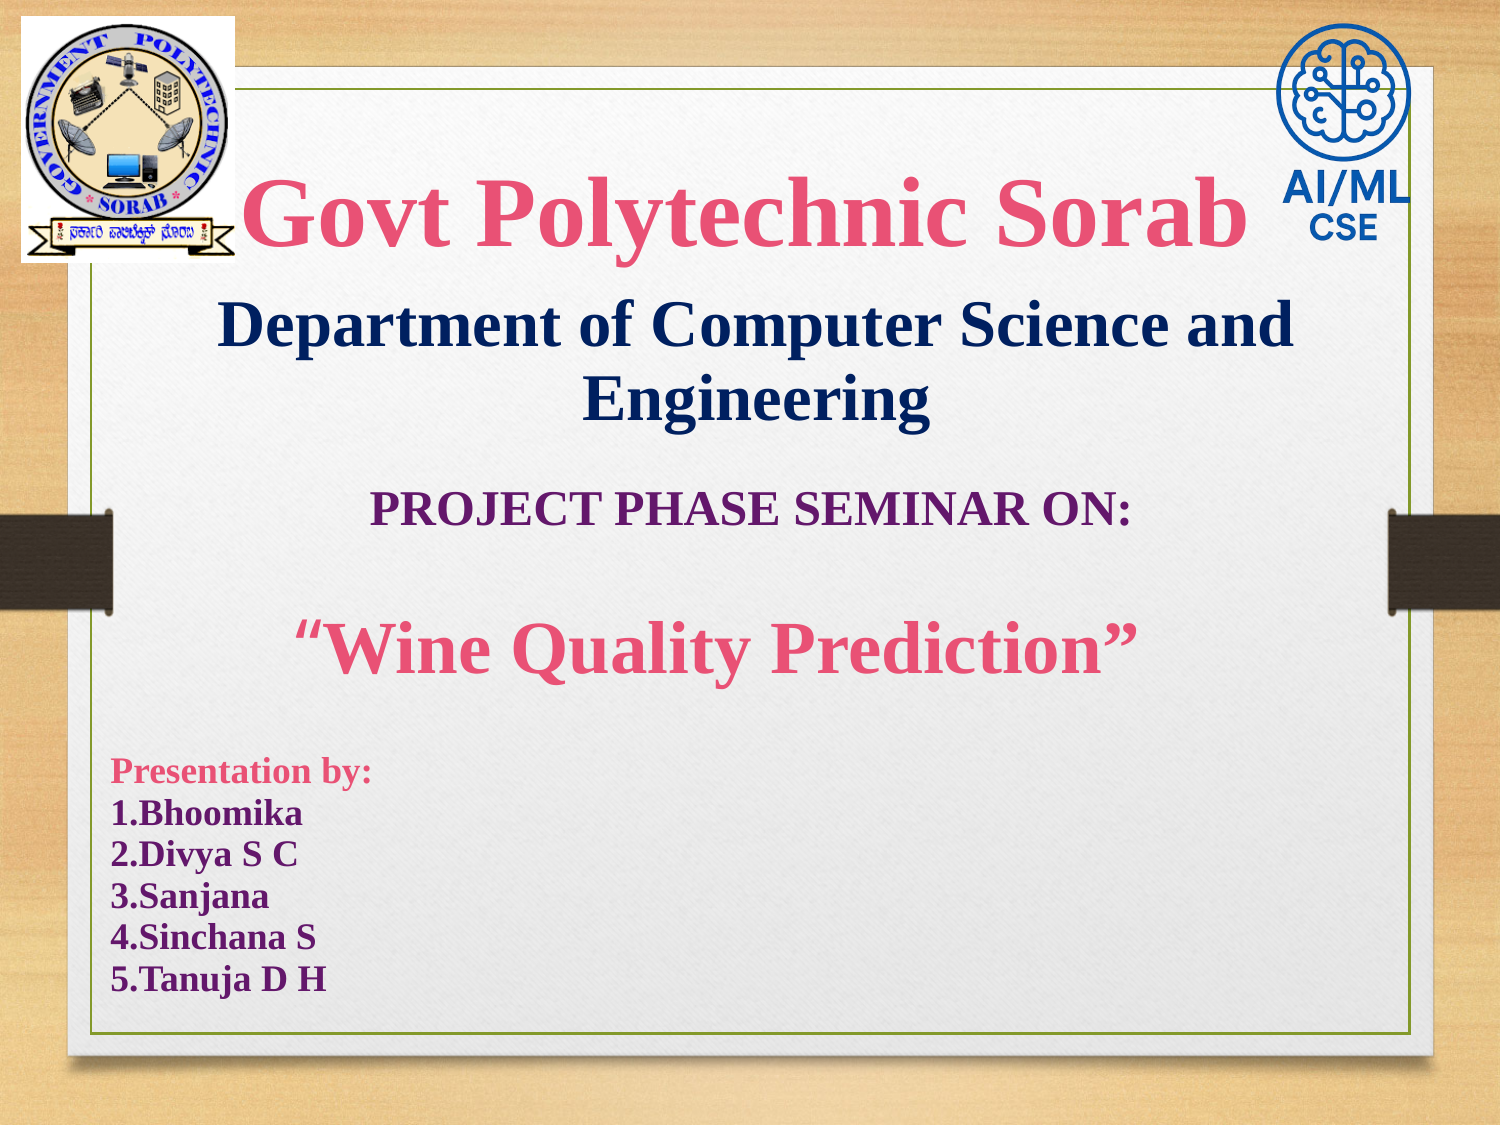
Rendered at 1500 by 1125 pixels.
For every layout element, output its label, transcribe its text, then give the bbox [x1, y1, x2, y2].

text_box PROJECT PHASE SEMINAR ON: [354, 473, 1159, 585]
text_box Govt Polytechnic Sorab [225, 149, 1289, 278]
text_box “Wine Quality Prediction” [280, 585, 1219, 696]
text_box Presentation by: 1.Bhoomika 2.Divya S C 3.Sanjana 4.Sinchana S 5.Tanuja D H [95, 742, 416, 1019]
picture [0, 0, 1500, 1125]
text_box Department of Computer Science and Engineering [153, 278, 1360, 443]
